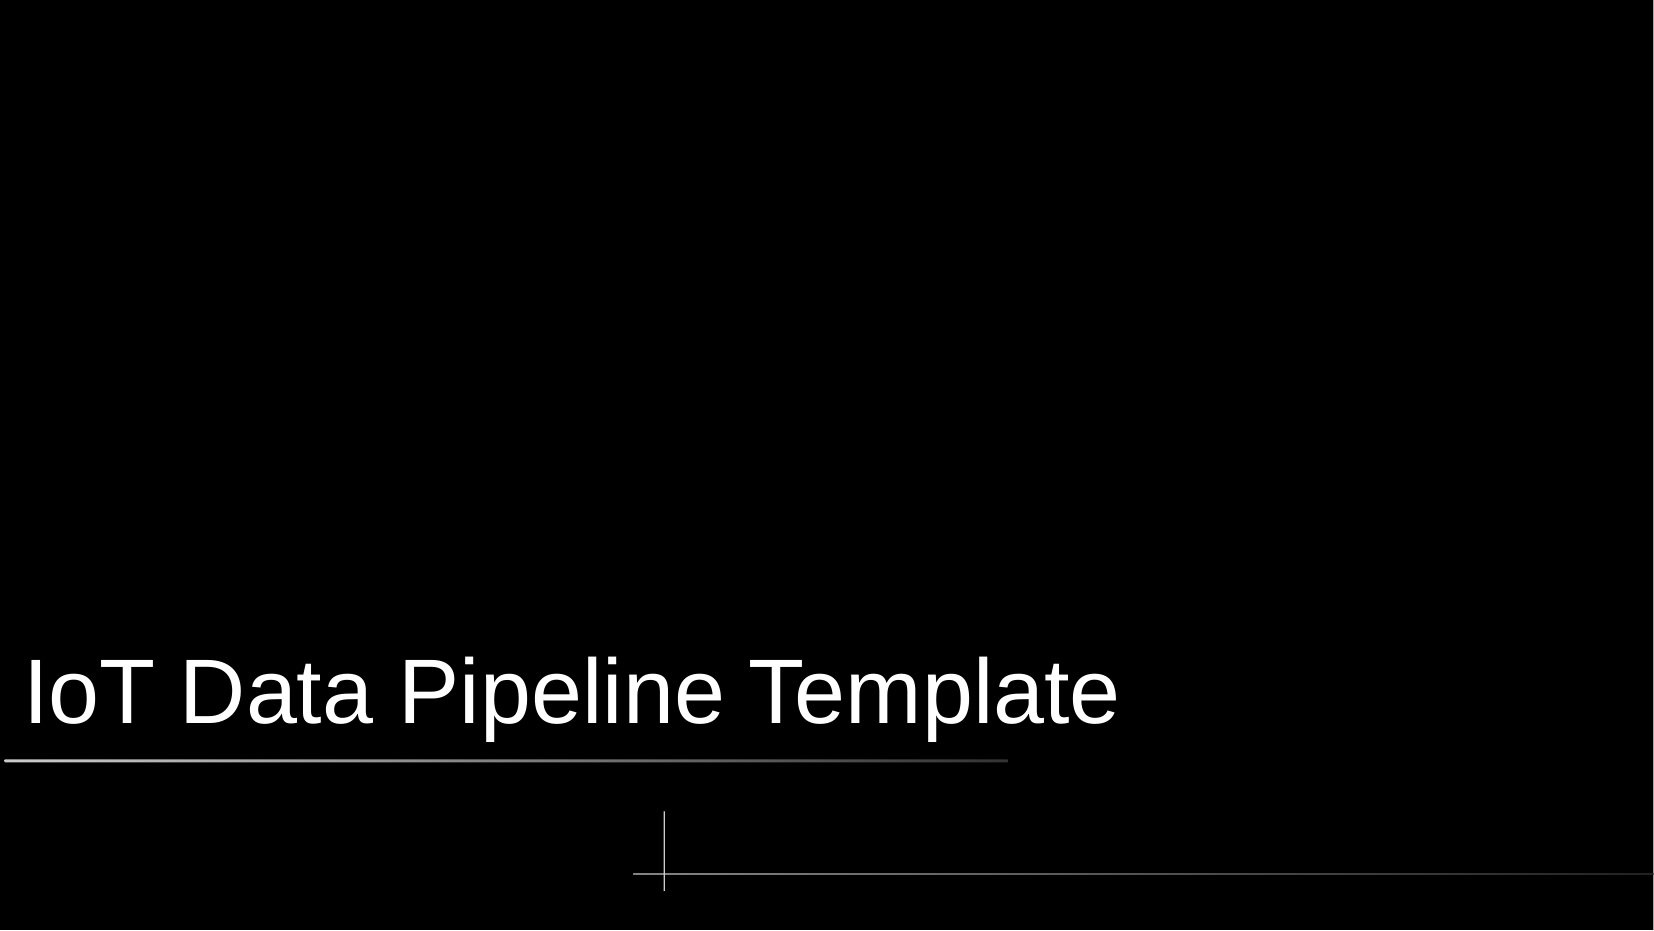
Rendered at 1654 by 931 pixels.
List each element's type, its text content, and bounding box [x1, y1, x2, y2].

title IoT Data Pipeline Template [23, 637, 1501, 746]
